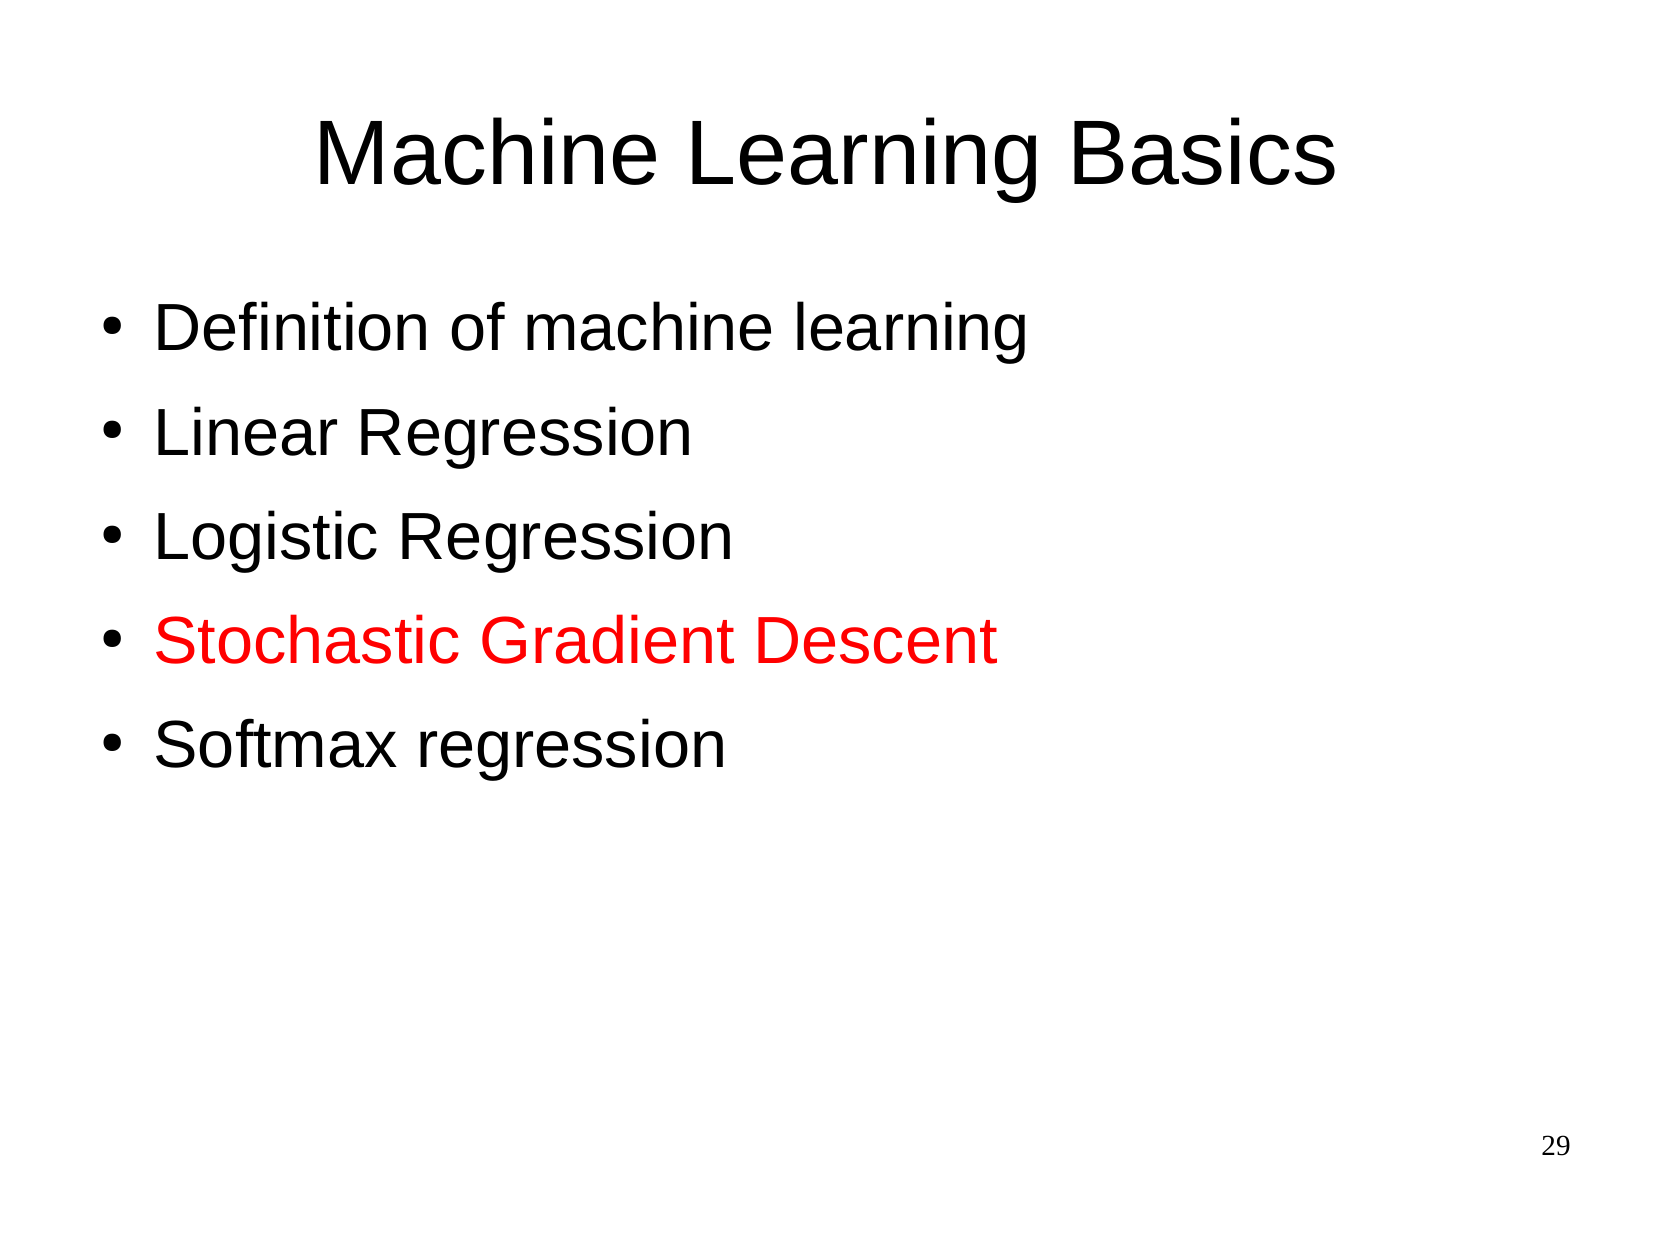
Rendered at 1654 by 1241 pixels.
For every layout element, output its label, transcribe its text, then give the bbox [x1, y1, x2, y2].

title Machine Learning Basics [82, 49, 1571, 257]
list Definition of machine learning Linear Regression Logistic Regression Stochastic Gradient Descent Softmax regression [82, 290, 1571, 1010]
